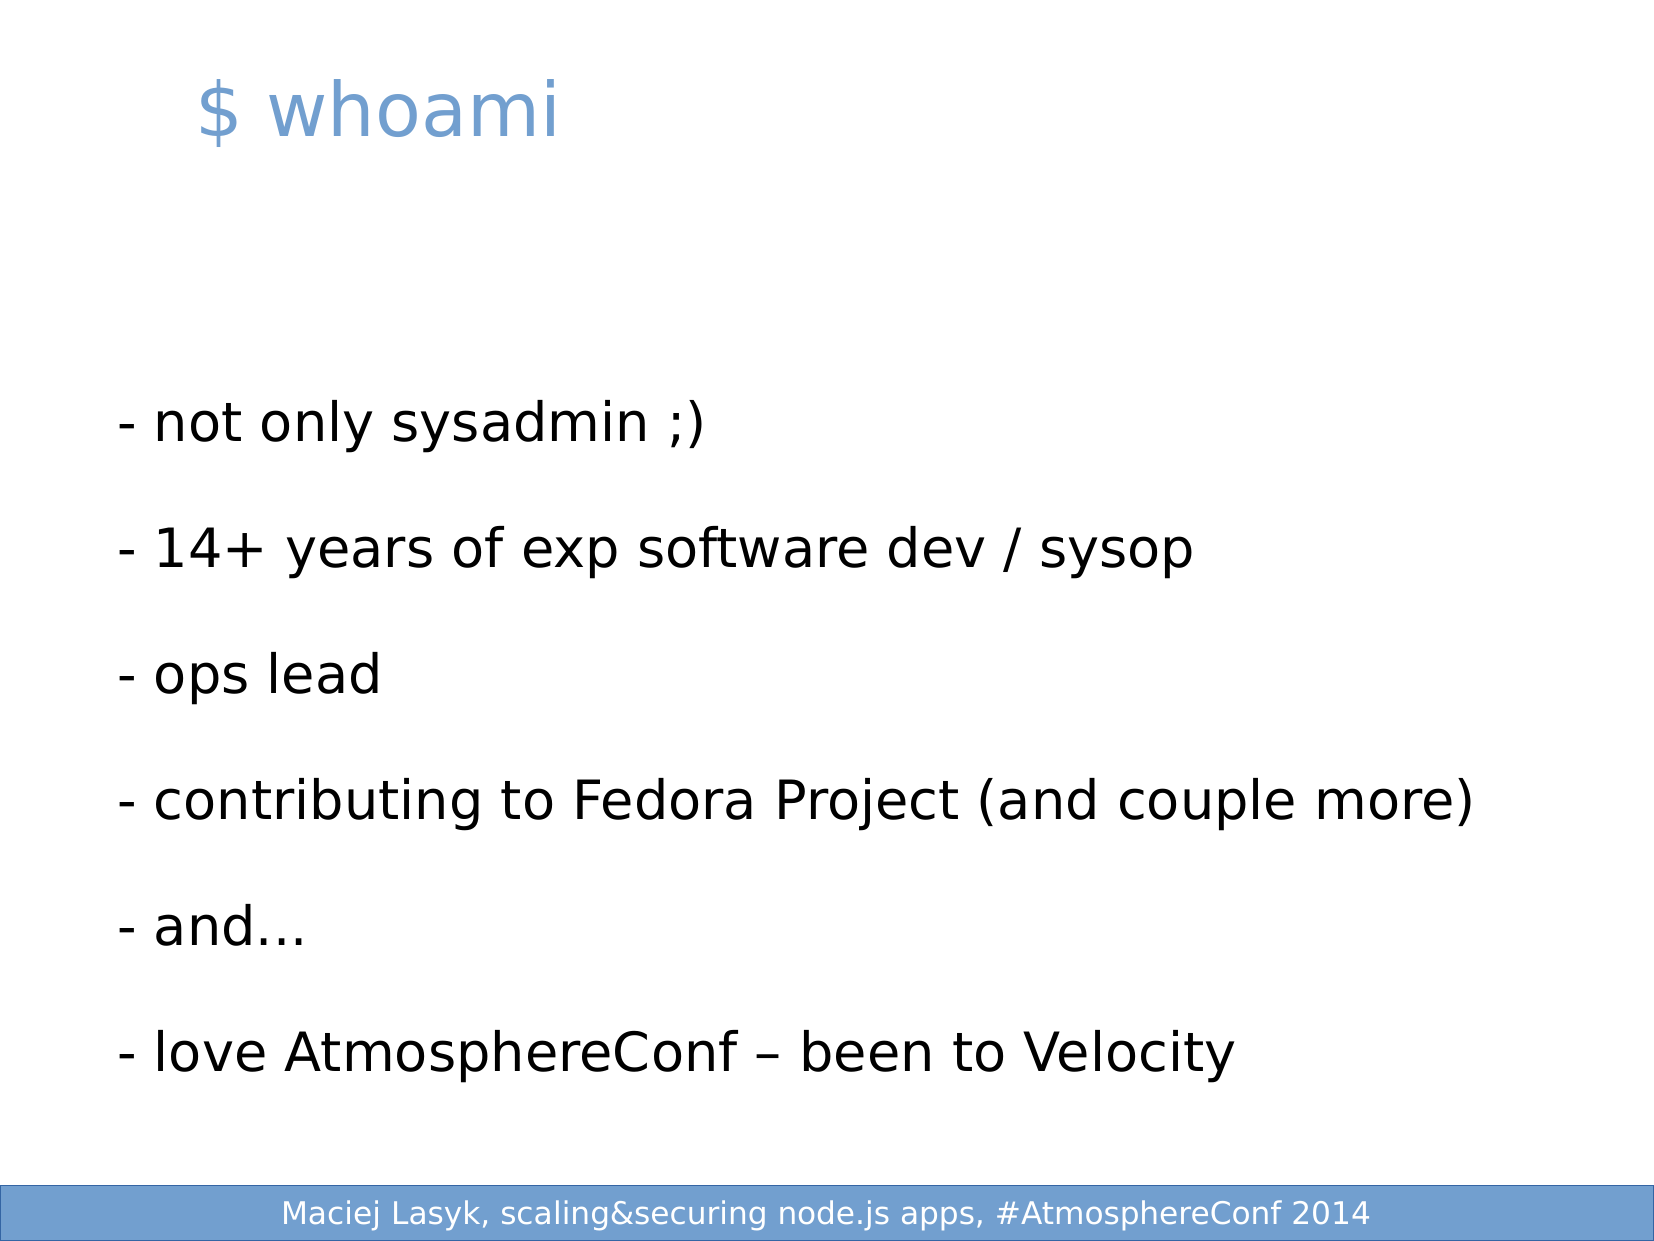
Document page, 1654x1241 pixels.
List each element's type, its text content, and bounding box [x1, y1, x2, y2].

text_box $ whoami [180, 60, 576, 163]
text_box Maciej Lasyk, scaling&securing node.js apps, #AtmosphereConf 2014 [266, 1188, 1388, 1240]
text_box [0, 1185, 1654, 1241]
text_box - not only sysadmin ;) - 14+ years of exp software dev / sysop - ops lead - contributing to Fedora Project (and couple more) - and... - love AtmosphereConf – been to Velocity [102, 320, 1494, 1029]
